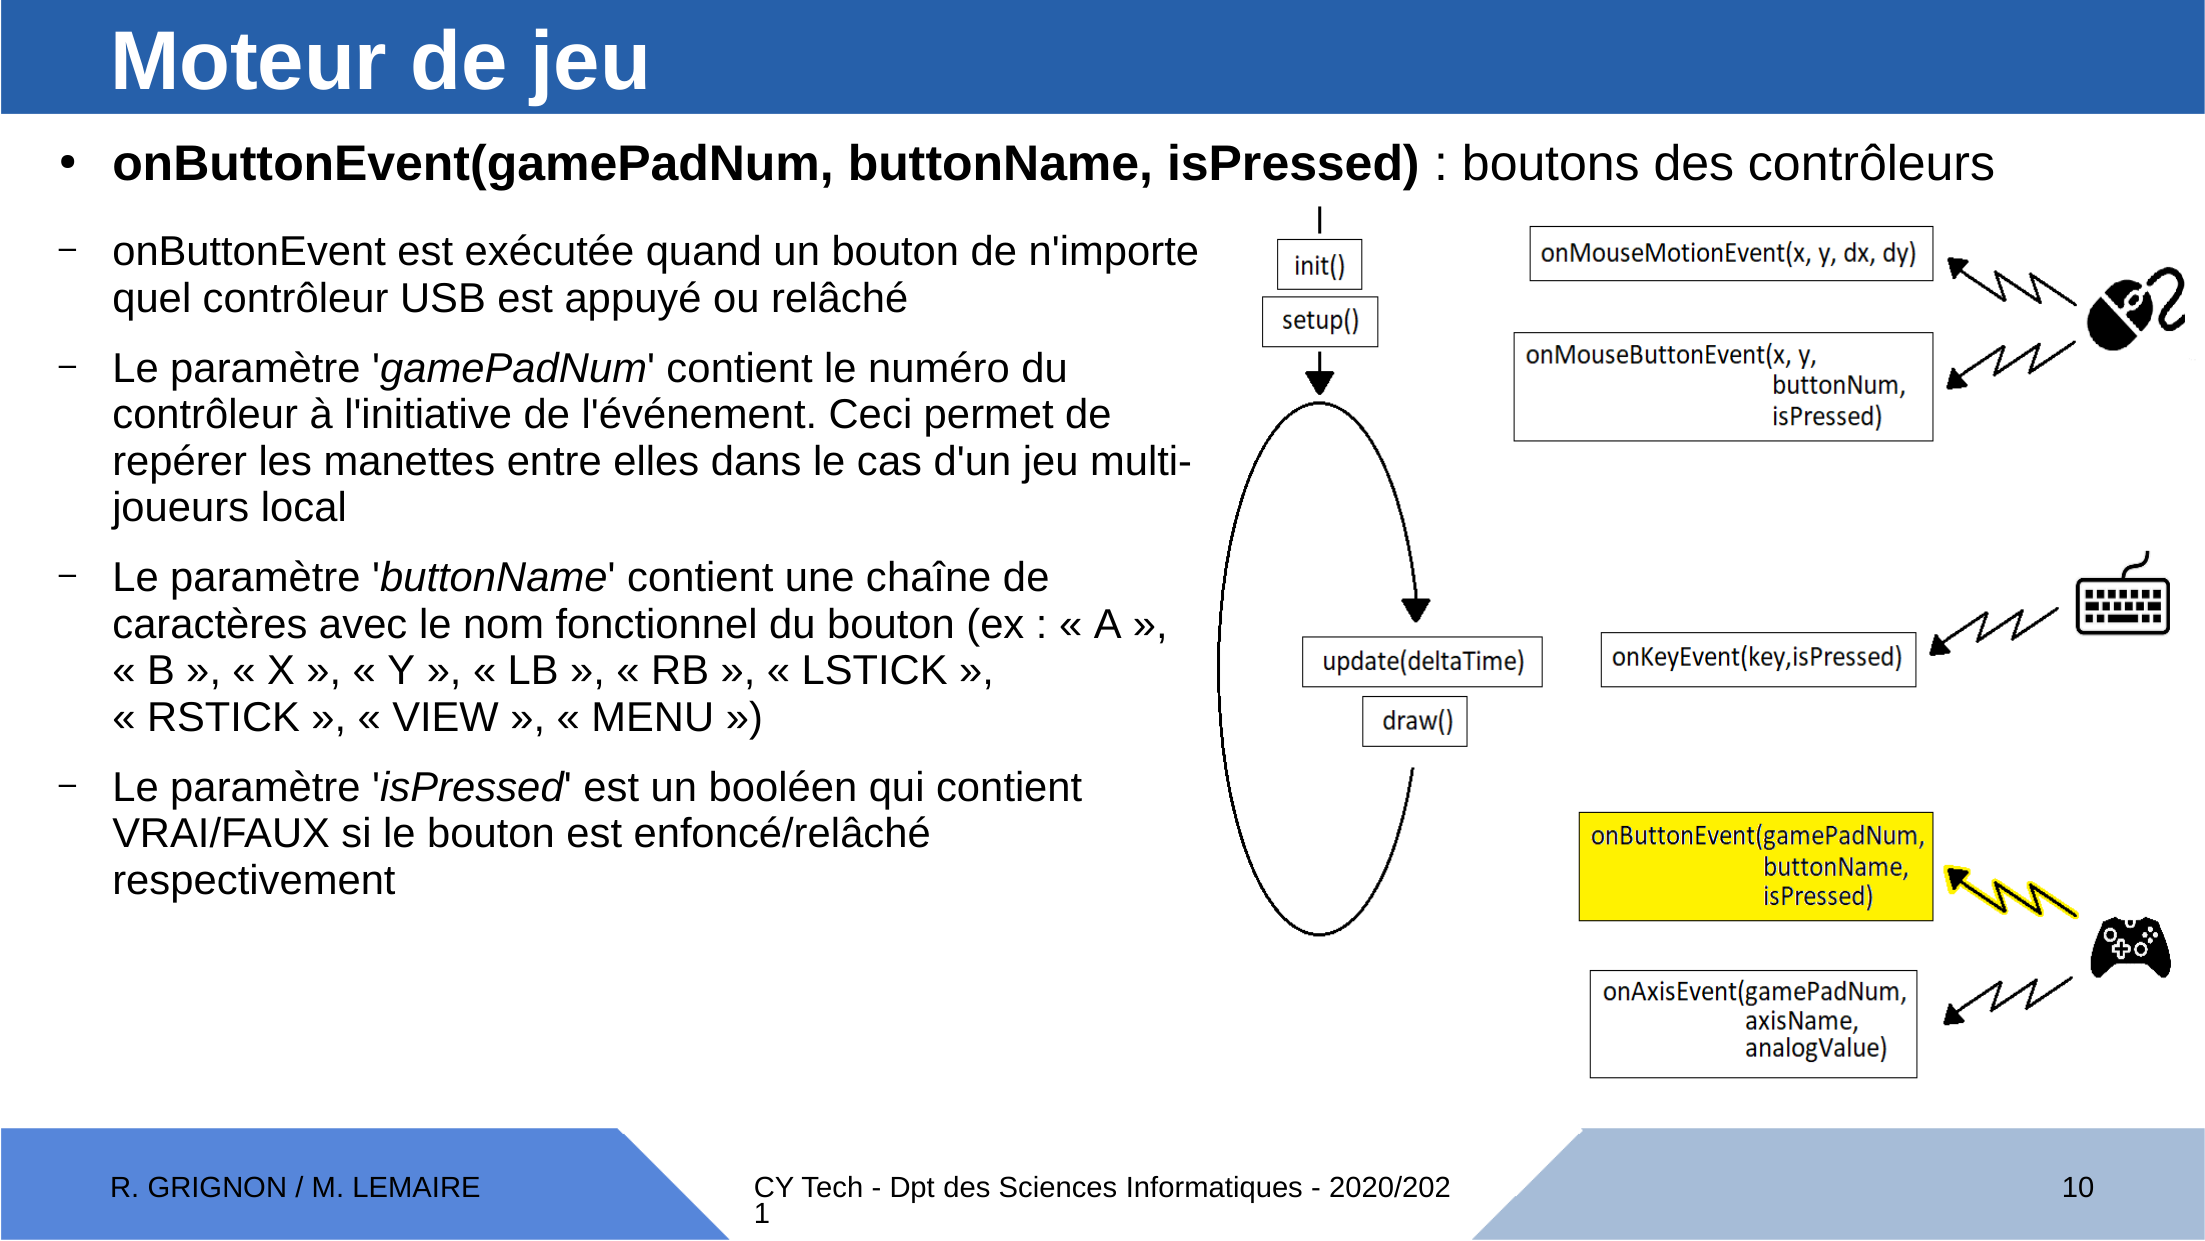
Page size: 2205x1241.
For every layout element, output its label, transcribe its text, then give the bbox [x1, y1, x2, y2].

picture [0, 0, 2205, 1241]
title Moteur de jeu [110, 49, 2095, 205]
list onButtonEvent est exécutée quand un bouton de n'importe quel contrôleur USB est appuyé ou relâché Le paramètre 'gamePadNum' contient le numéro du contrôleur à l'initiative de l'événement. Ceci permet de repérer les manettes entre elles dans le cas d'un jeu multi-joueurs local Le paramètre 'buttonName' contient une chaîne de caractères avec le nom fonctionnel du bouton (ex : « A », « B », « X », « Y », « LB », « RB », « LSTICK », « RSTICK », « VIEW », « MENU ») Le paramètre 'isPressed' est un booléen qui contient VRAI/FAUX si le bouton est enfoncé/relâché respectivement [0, 298, 1207, 1106]
list onButtonEvent(gamePadNum, buttonName, isPressed) : boutons des contrôleurs [41, 205, 1210, 309]
